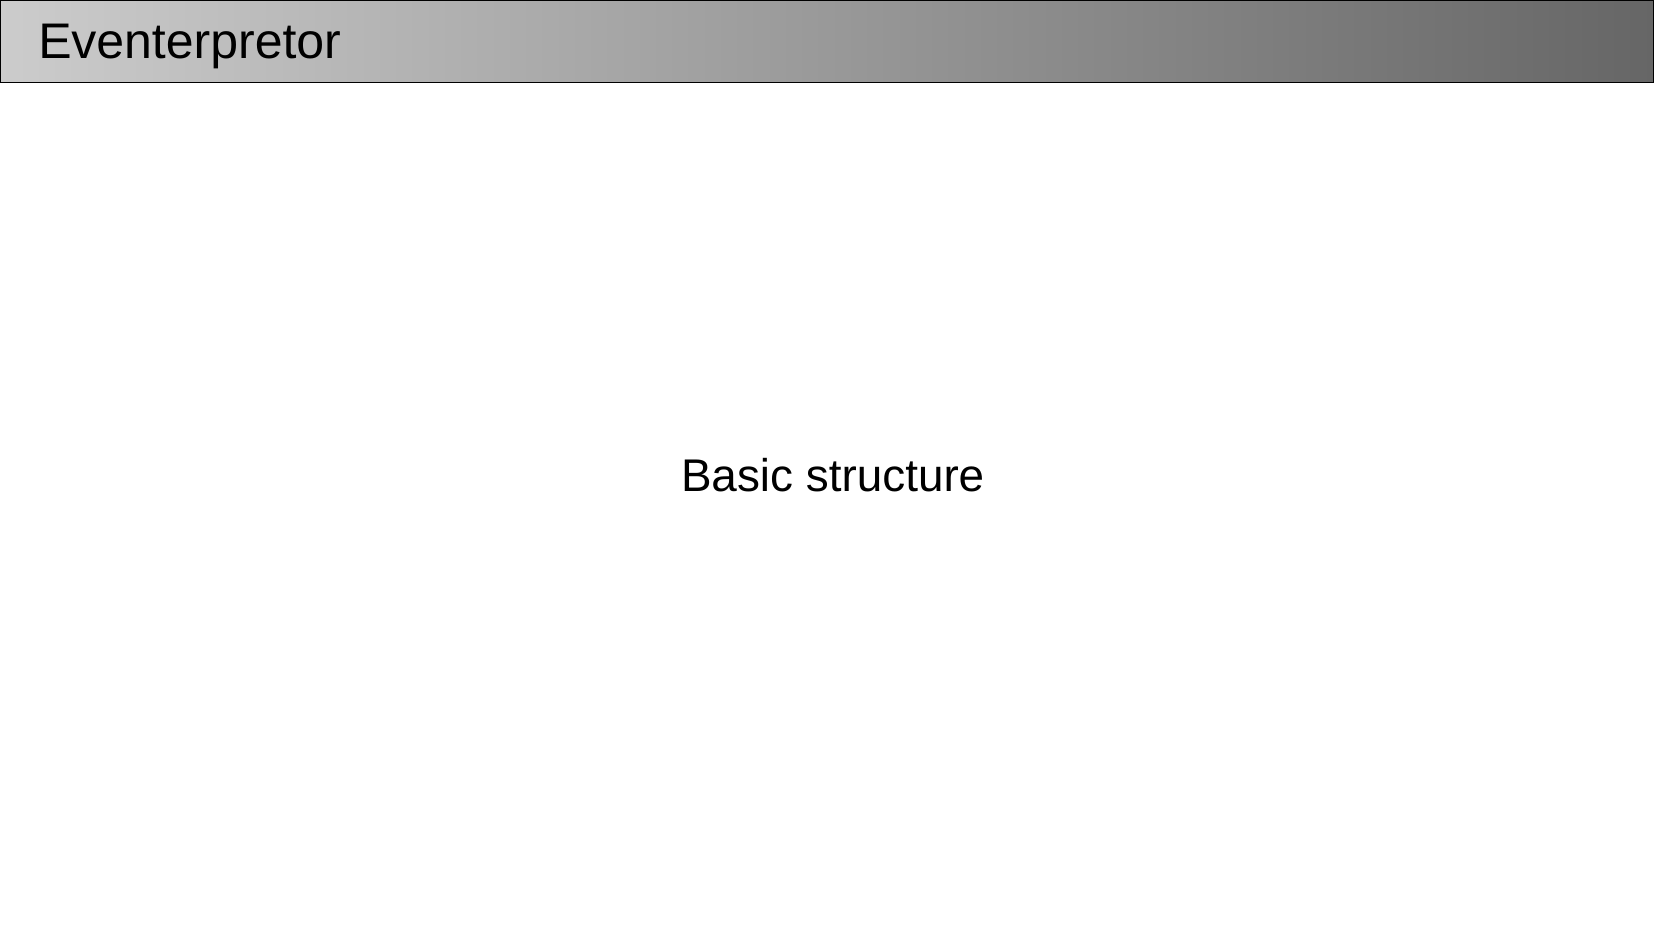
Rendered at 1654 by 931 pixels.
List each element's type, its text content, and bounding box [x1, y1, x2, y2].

text_box Basic structure [47, 442, 1619, 509]
text_box Eventerpretor [23, 5, 1630, 77]
text_box [0, 0, 1654, 83]
